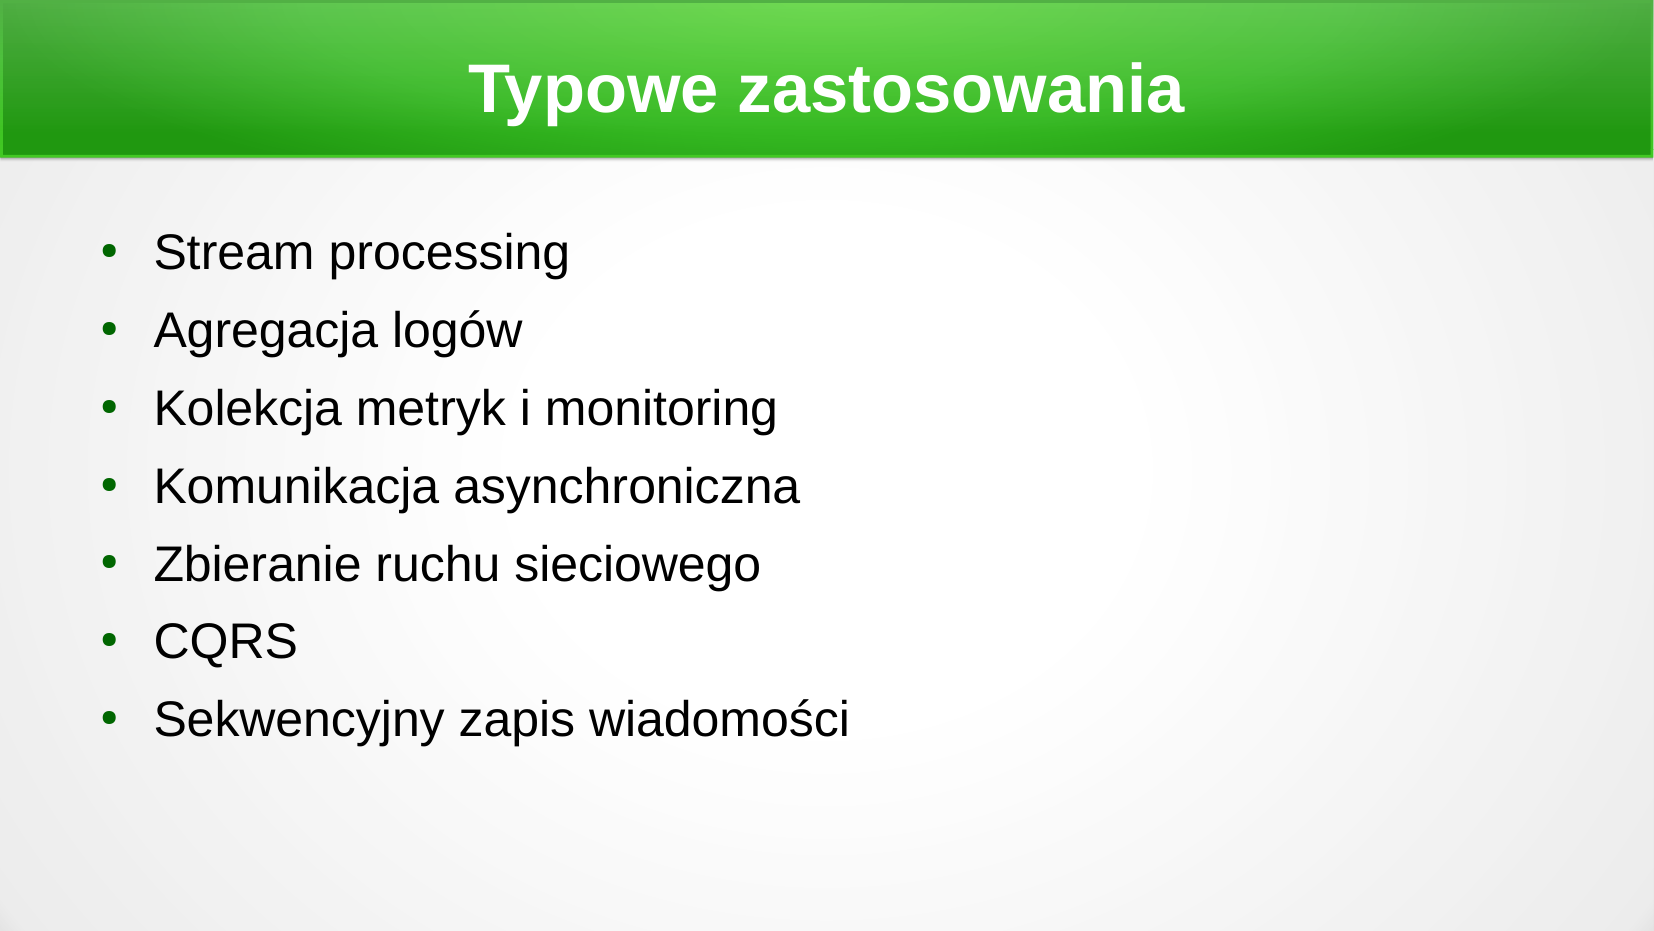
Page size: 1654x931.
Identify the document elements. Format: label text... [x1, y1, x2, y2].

list Stream processing Agregacja logów Kolekcja metryk i monitoring Komunikacja asynchroniczna Zbieranie ruchu sieciowego CQRS Sekwencyjny zapis wiadomości [82, 224, 1571, 764]
title Typowe zastosowania [82, 35, 1571, 142]
